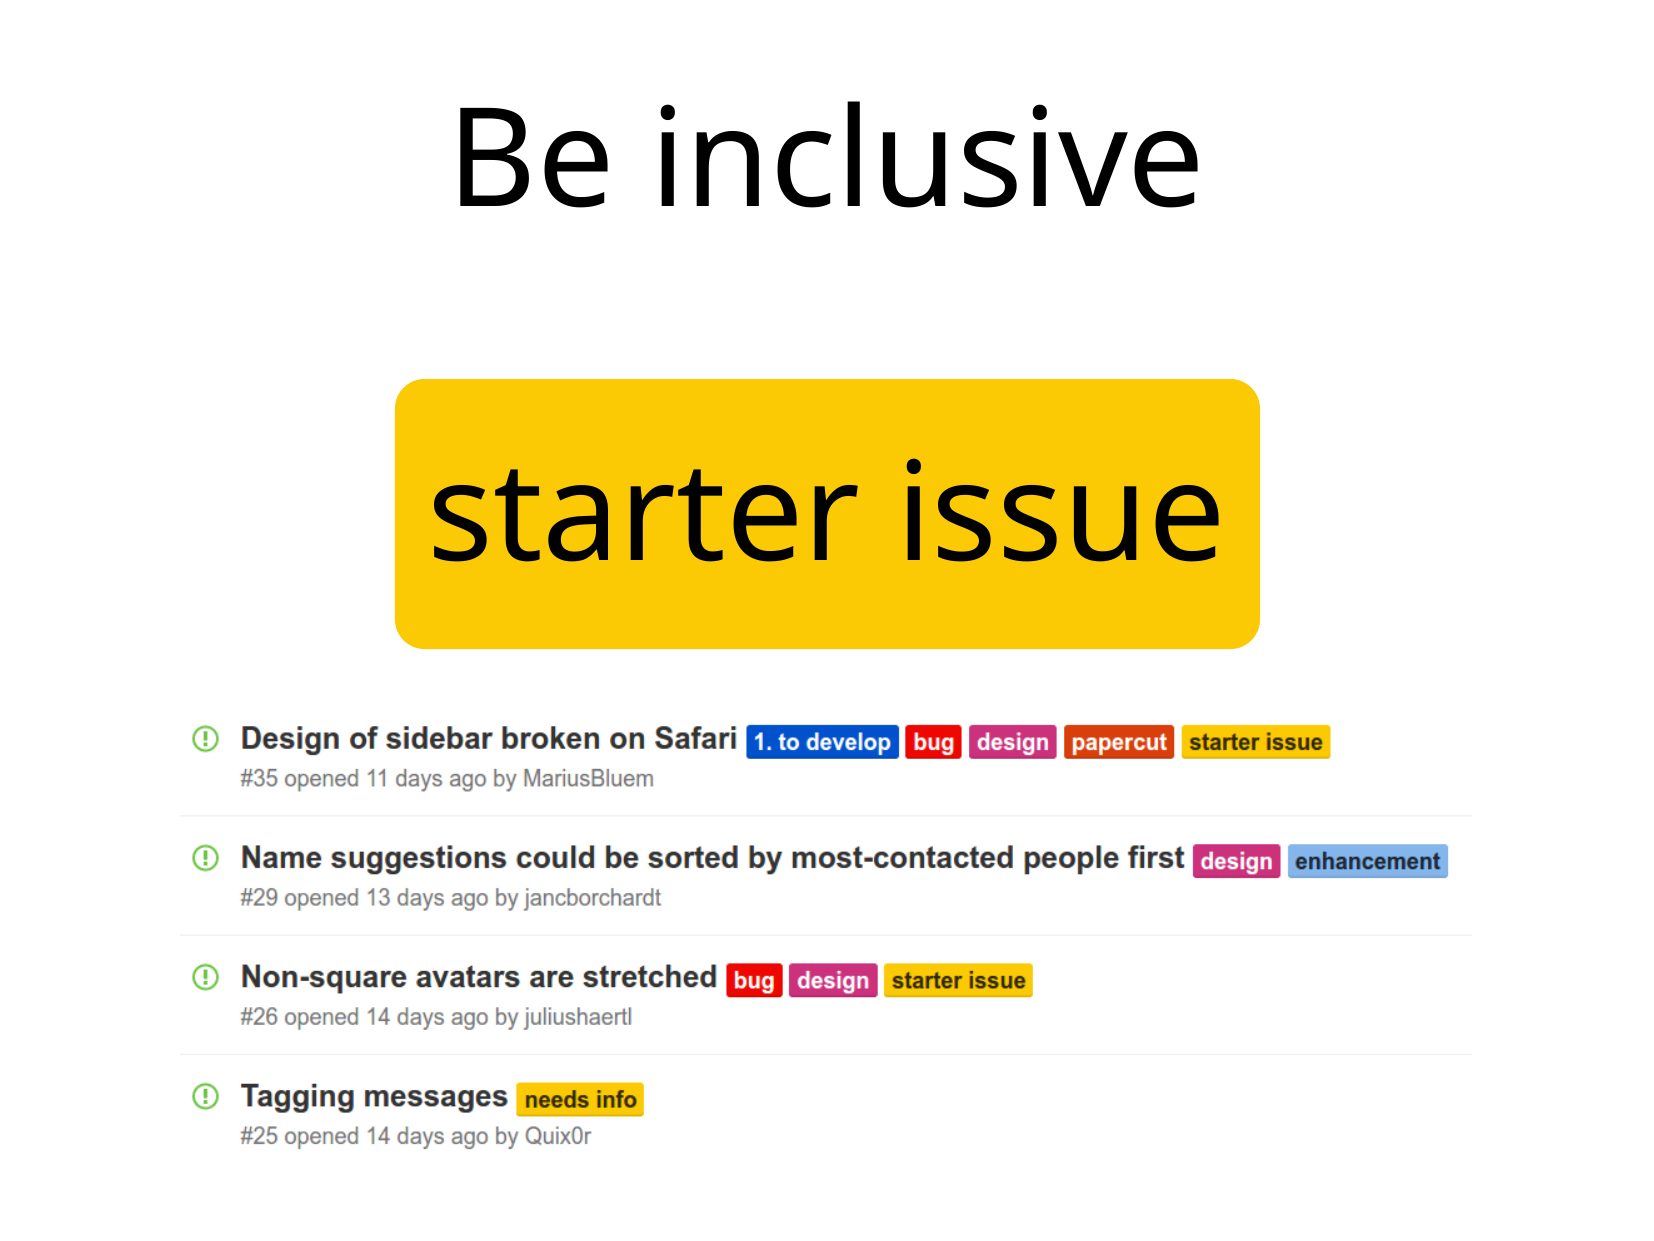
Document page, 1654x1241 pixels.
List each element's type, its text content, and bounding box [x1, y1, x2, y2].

title starter issue [82, 403, 1571, 611]
text_box [394, 611, 1261, 650]
picture [180, 705, 1472, 1168]
title Be inclusive [82, 49, 1571, 257]
text_box [395, 379, 1260, 403]
